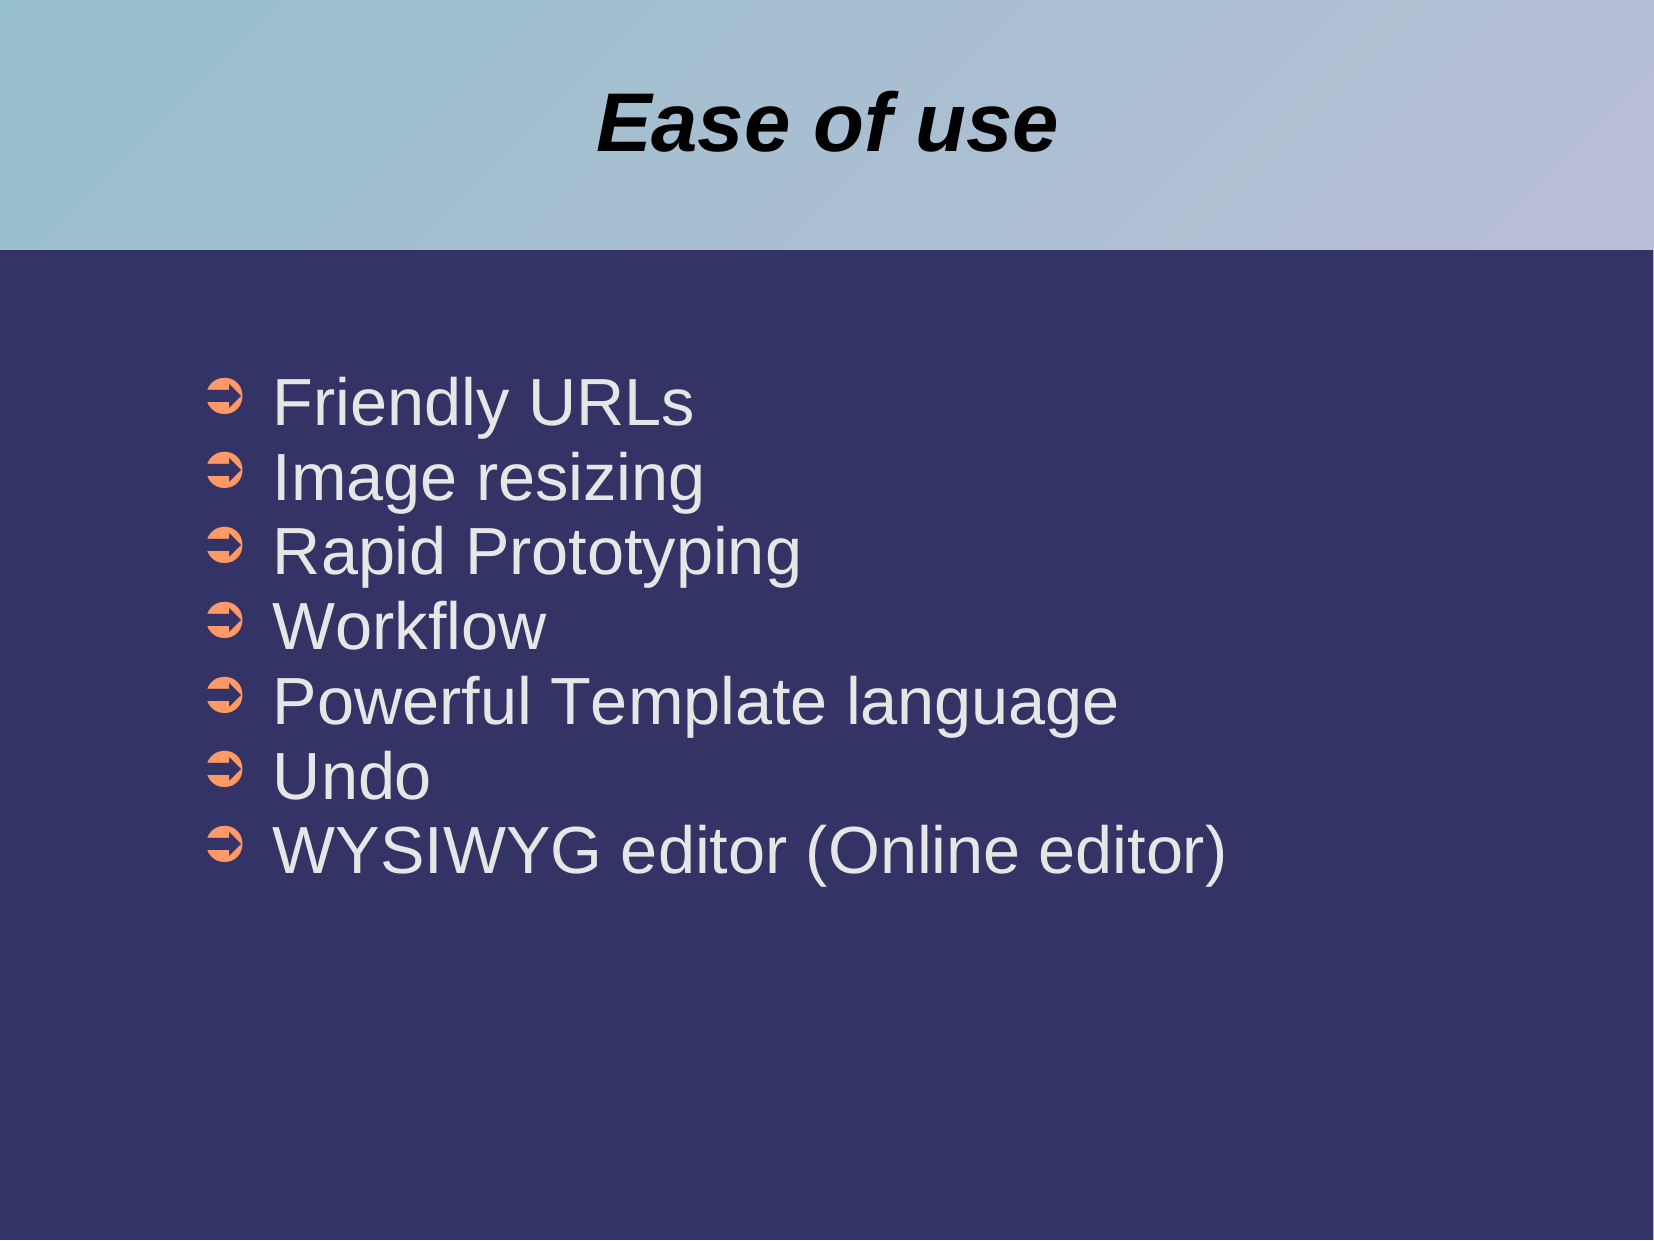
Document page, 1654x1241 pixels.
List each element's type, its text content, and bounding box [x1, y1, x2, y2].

list Friendly URLs Image resizing Rapid Prototyping Workflow Powerful Template language Undo WYSIWYG editor (Online editor) [178, 364, 1570, 1147]
title Ease of use [121, 19, 1534, 227]
